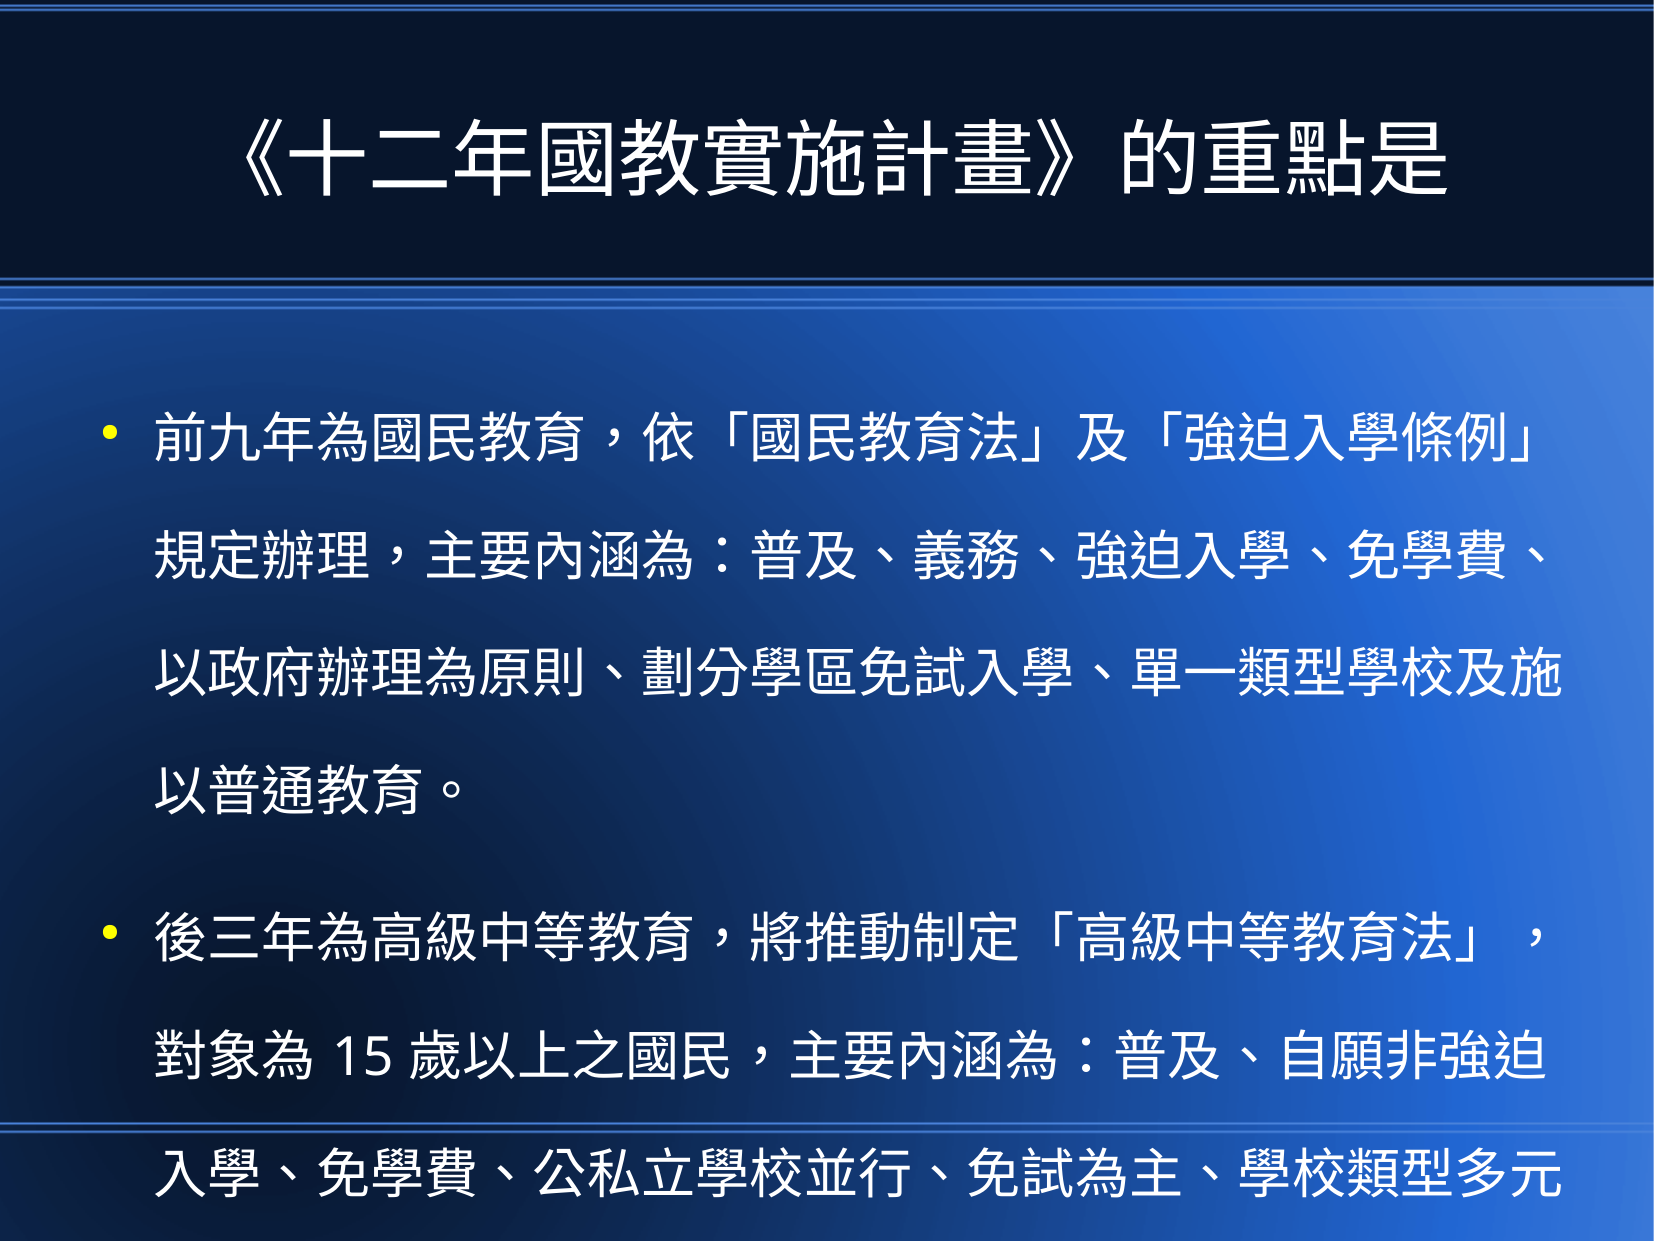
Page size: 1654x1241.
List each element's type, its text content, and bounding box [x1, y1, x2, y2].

list 前九年為國民教育，依「國民教育法」及「強迫入學條例」規定辦理，主要內涵為：普及、義務、強迫入學、免學費、以政府辦理為原則、劃分學區免試入學、單一類型學校及施以普通教育。 後三年為高級中等教育，將推動制定「高級中等教育法」，對象為15歲以上之國民，主要內涵為：普及、自願非強迫入學、免學費、公私立學校並行、免試為主、學校類型多元及普通與職業教育兼顧。 [82, 355, 1571, 1241]
title 《十二年國教實施計畫》的重點是 [82, 49, 1571, 257]
picture [0, 0, 1654, 1241]
